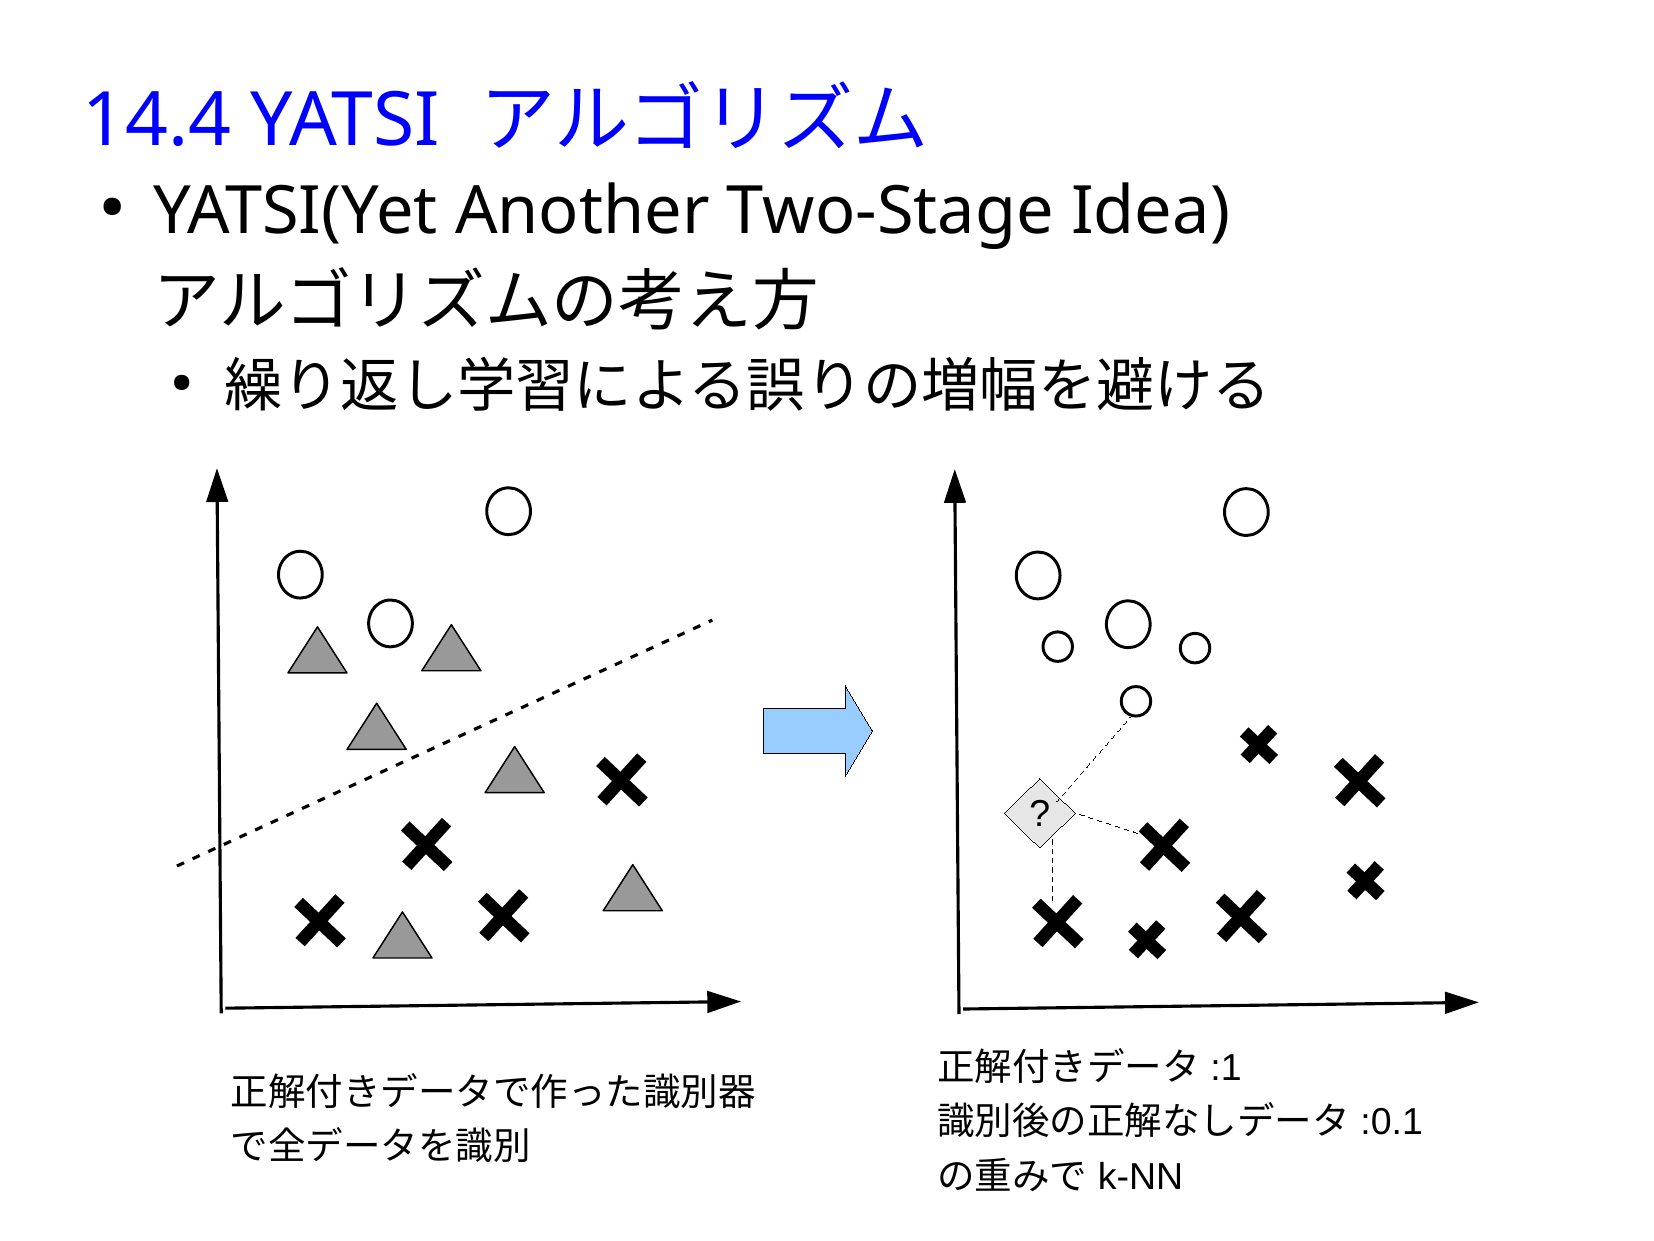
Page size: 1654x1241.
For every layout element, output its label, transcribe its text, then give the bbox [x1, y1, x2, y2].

list YATSI(Yet Another Two-Stage Idea) アルゴリズムの考え方 繰り返し学習による誤りの増幅を避ける [82, 162, 1593, 1059]
text_box 正解付きデータ:1 識別後の正解なしデータ:0.1 の重みでk-NN [922, 1029, 1439, 1214]
text_box [421, 624, 481, 671]
title 14.4 YATSI アルゴリズム [82, 49, 1571, 162]
text_box ? [1004, 778, 1076, 848]
text_box [763, 685, 873, 777]
text_box [603, 864, 663, 911]
text_box [287, 626, 348, 673]
text_box [372, 911, 432, 958]
text_box [485, 746, 545, 793]
text_box [347, 703, 407, 750]
text_box 正解付きデータで作った識別器 で全データを識別 [215, 1054, 771, 1182]
